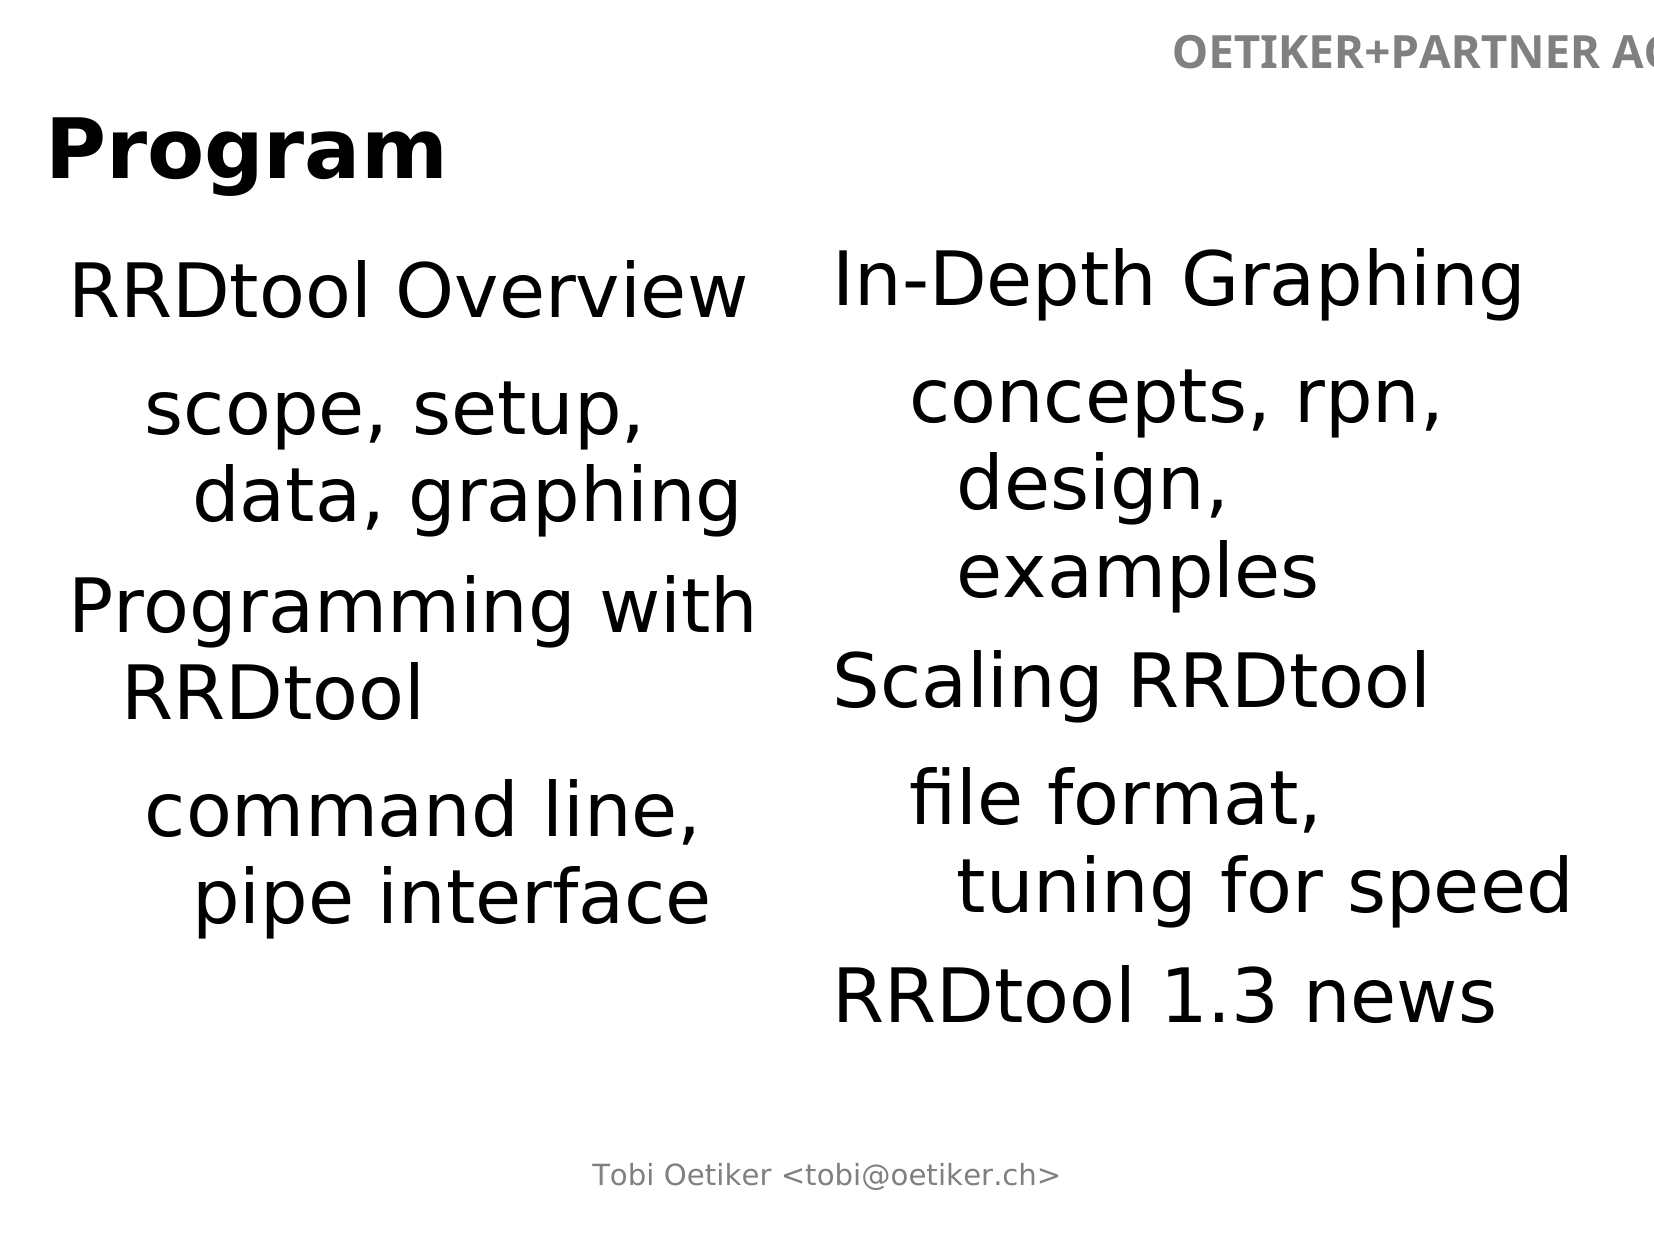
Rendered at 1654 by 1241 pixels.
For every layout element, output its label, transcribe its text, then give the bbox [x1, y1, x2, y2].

list RRDtool Overview scope, setup, data, graphing Programming with RRDtool command line, pipe interface [50, 248, 768, 1111]
title Program [45, 75, 1583, 225]
list In-Depth Graphing concepts, rpn, design, examples Scaling RRDtool file format, tuning for speed RRDtool 1.3 news [814, 236, 1583, 1085]
